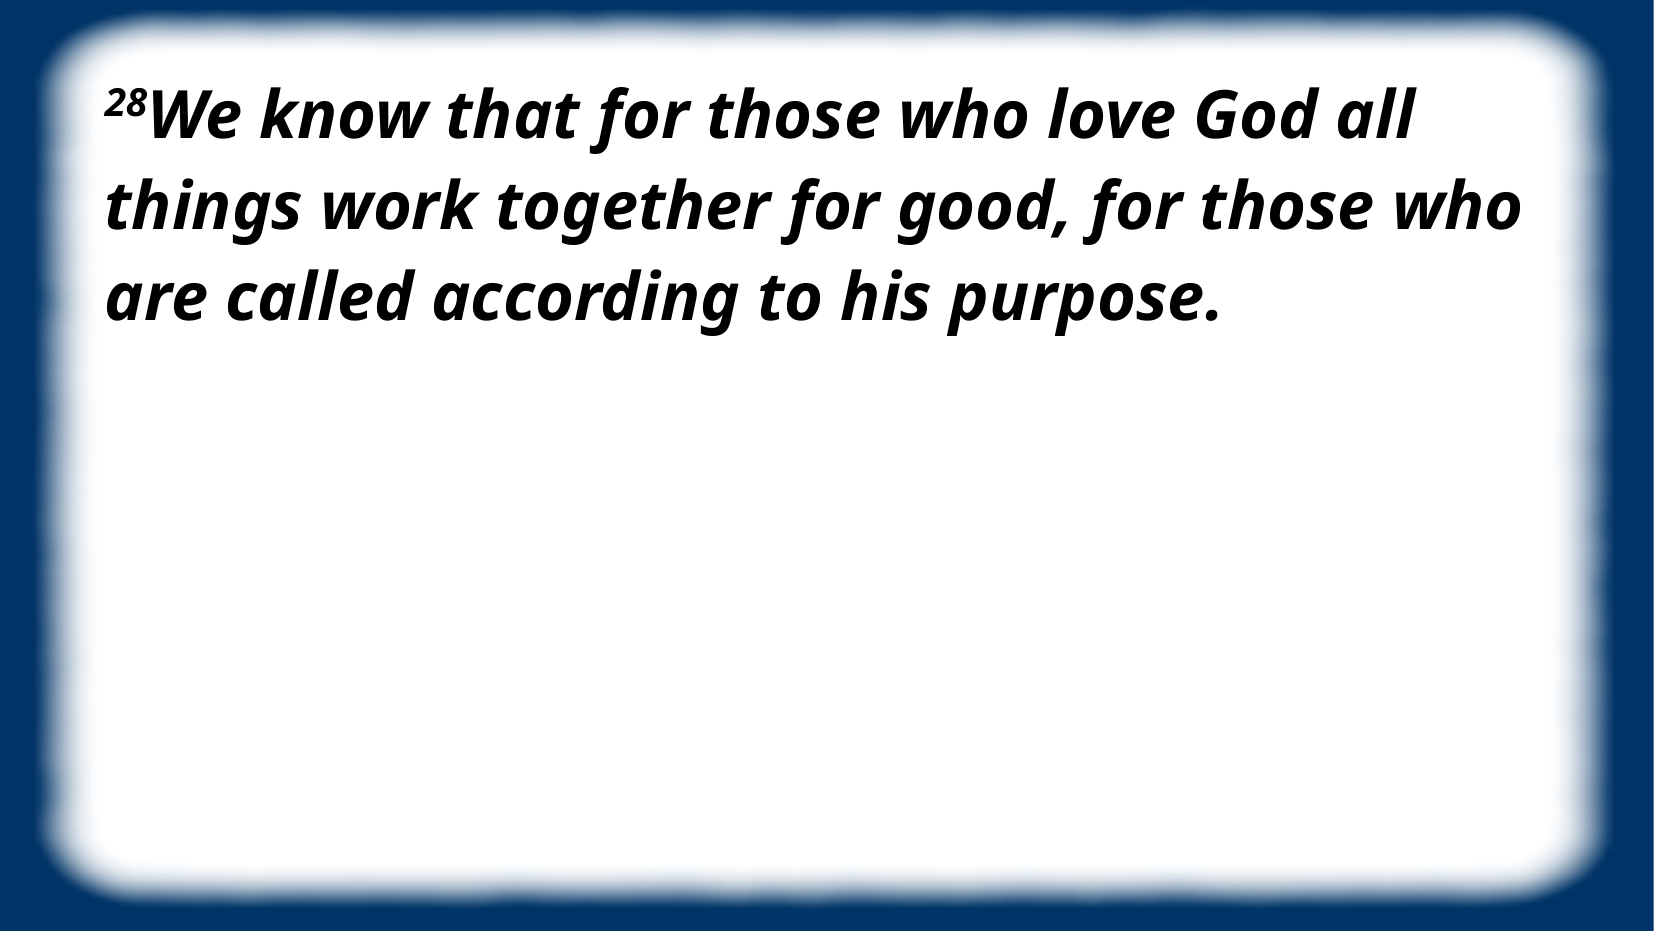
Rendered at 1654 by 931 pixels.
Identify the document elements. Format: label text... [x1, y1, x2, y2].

picture [0, 0, 1654, 931]
text_box 28We know that for those who love God all things work together for good, for those who are called according to his purpose. [90, 60, 1546, 342]
